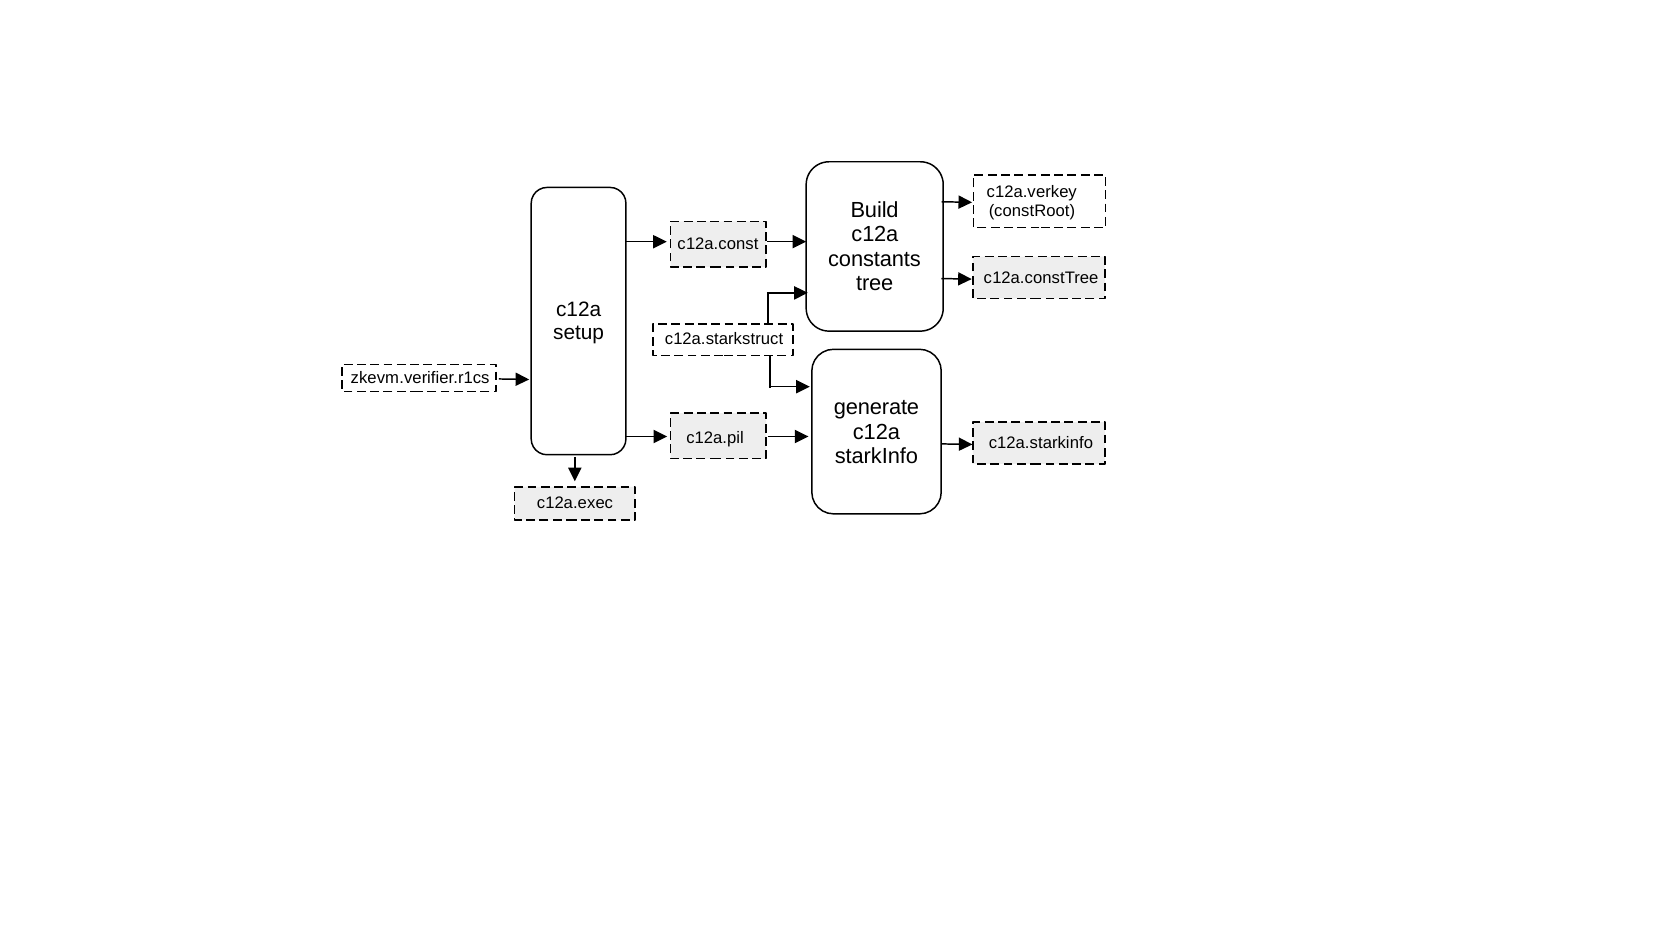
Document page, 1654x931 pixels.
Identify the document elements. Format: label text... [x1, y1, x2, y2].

text_box c12a.constTree [965, 251, 1117, 304]
text_box c12a.verkey (constRoot) [949, 165, 1115, 237]
text_box generate c12a starkInfo [811, 349, 942, 514]
text_box Build c12a constants tree [806, 161, 944, 332]
text_box c12a.exec [505, 483, 645, 521]
text_box c12a setup [531, 187, 626, 455]
text_box c12a.starkstruct [633, 321, 815, 356]
text_box zkevm.verifier.r1cs [334, 361, 507, 395]
text_box c12a.starkinfo [965, 416, 1117, 469]
text_box c12a.const [653, 217, 783, 270]
text_box c12a.pil [650, 411, 780, 464]
